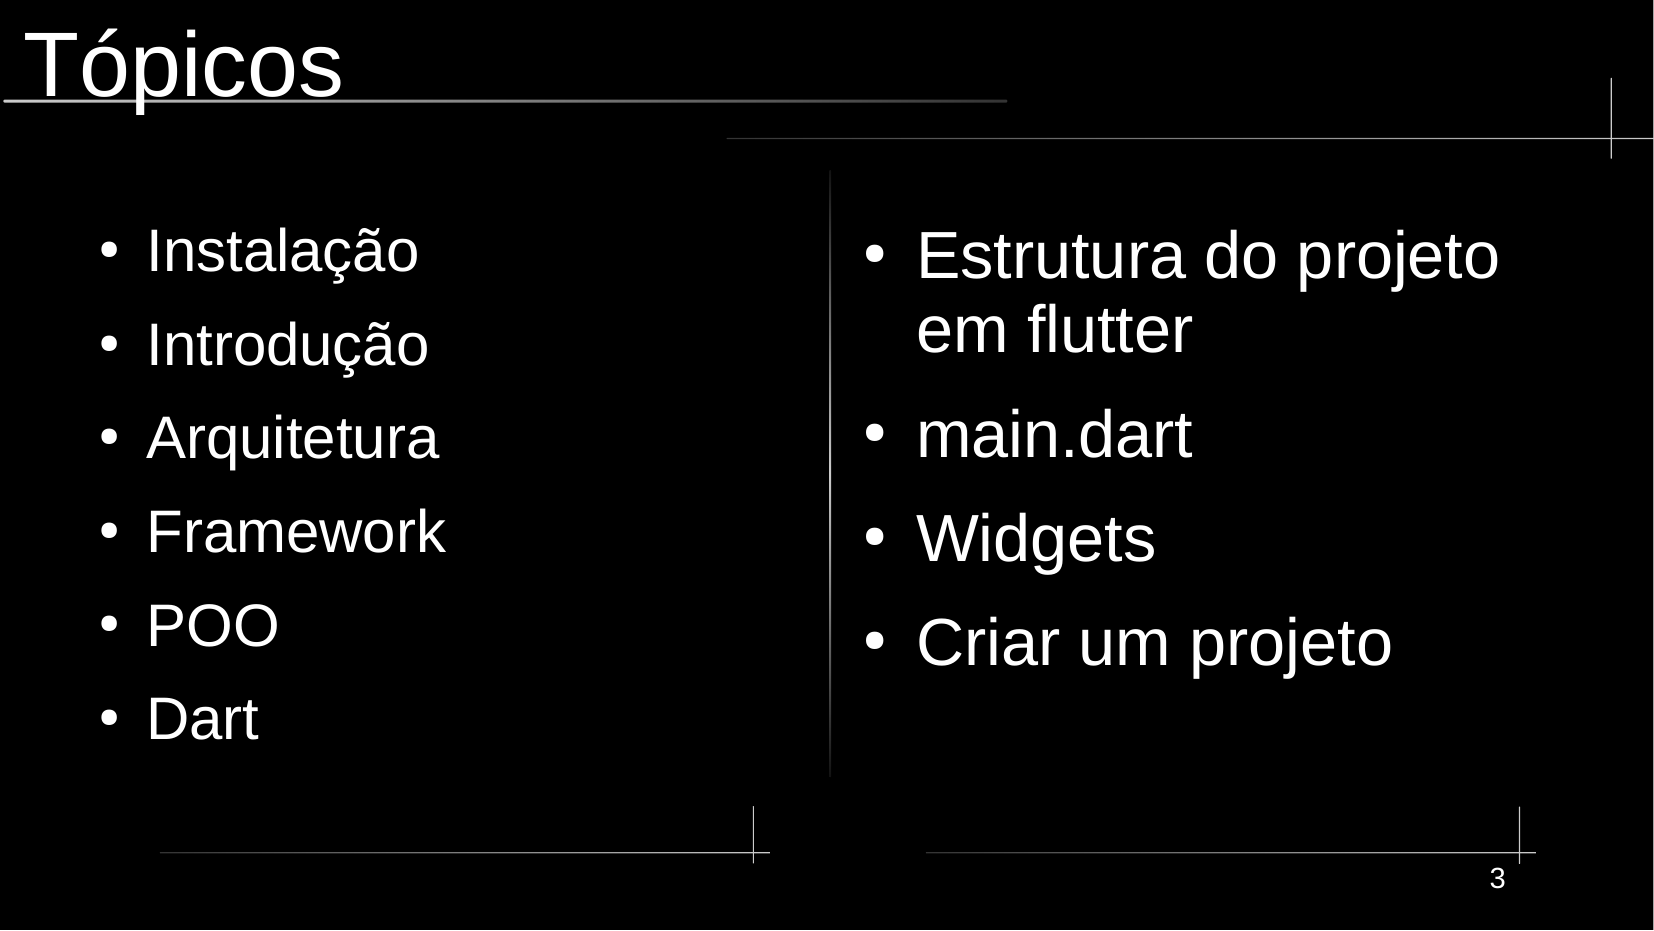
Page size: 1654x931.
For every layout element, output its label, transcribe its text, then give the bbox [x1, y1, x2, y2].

title Tópicos [23, 0, 1589, 157]
list Estrutura do projeto em flutter main.dart Widgets Criar um projeto [845, 217, 1572, 757]
list Instalação Introdução Arquitetura Framework POO Dart [82, 217, 809, 757]
